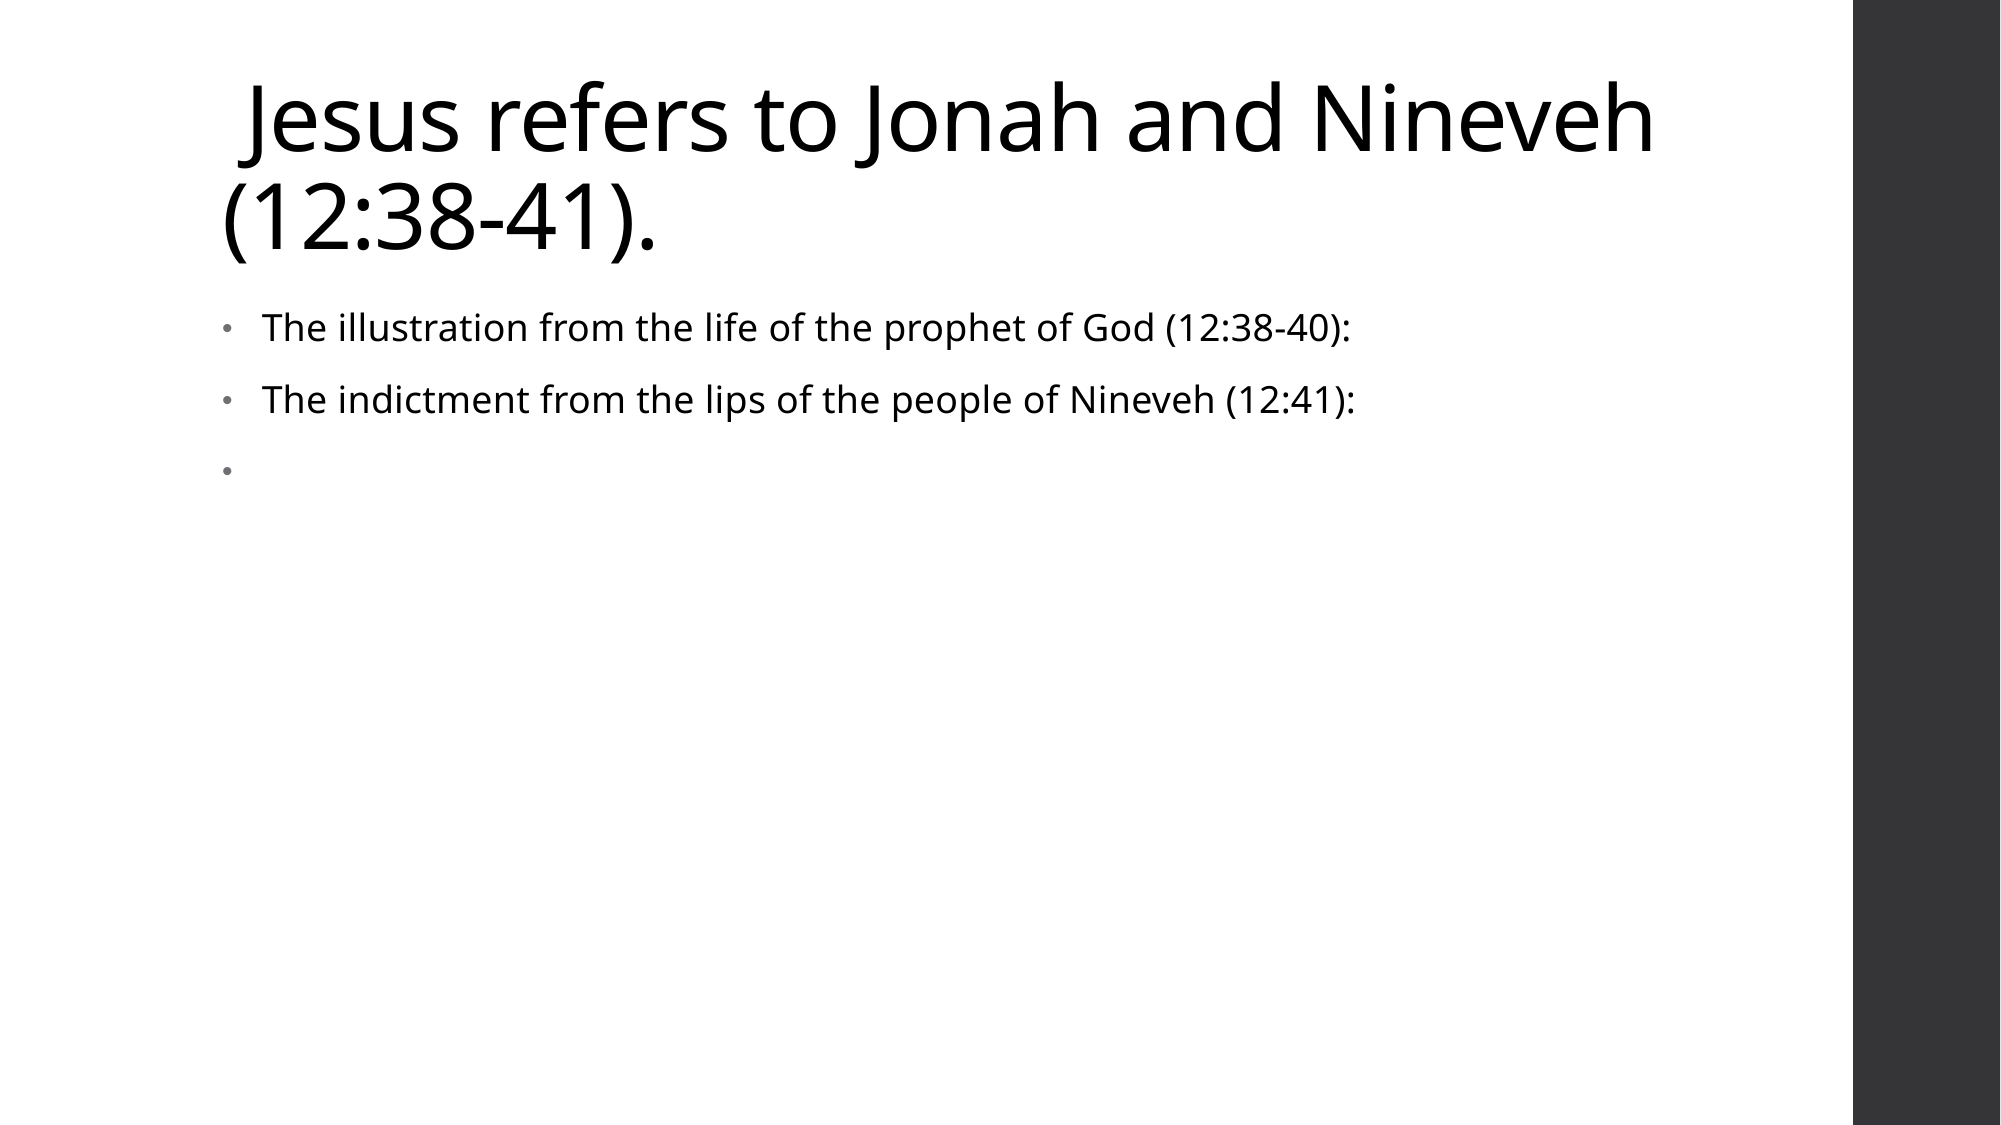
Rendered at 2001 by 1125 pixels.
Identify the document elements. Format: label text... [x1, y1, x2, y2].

list The illustration from the life of the prophet of God (12:38-40): The indictment from the lips of the people of Nineveh (12:41): [206, 299, 1617, 1014]
title Jesus refers to Jonah and Nineveh (12:38-41). [206, 60, 1797, 278]
